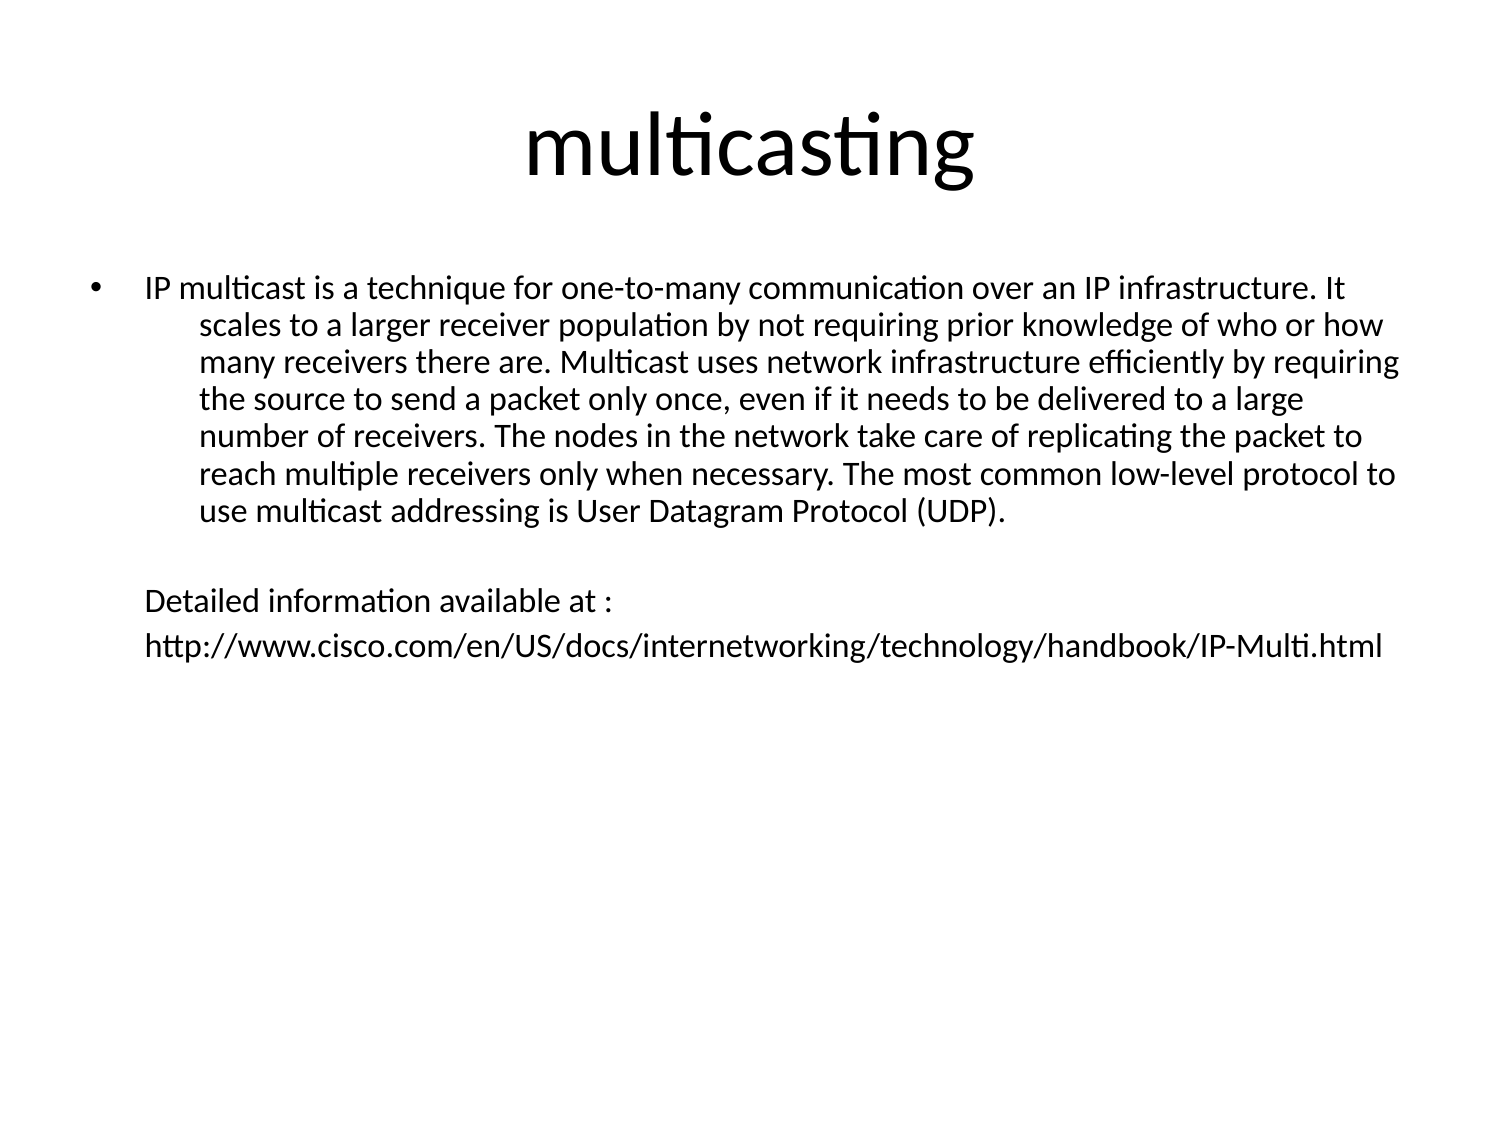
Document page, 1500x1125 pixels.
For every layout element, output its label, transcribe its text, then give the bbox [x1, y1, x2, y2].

title multicasting [75, 45, 1426, 233]
list IP multicast is a technique for one-to-many communication over an IP infrastructure. It scales to a larger receiver population by not requiring prior knowledge of who or how many receivers there are. Multicast uses network infrastructure efficiently by requiring the source to send a packet only once, even if it needs to be delivered to a large number of receivers. The nodes in the network take care of replicating the packet to reach multiple receivers only when necessary. The most common low-level protocol to use multicast addressing is User Datagram Protocol (UDP). Detailed information available at : http://www.cisco.com/en/US/docs/internetworking/technology/handbook/IP-Multi.html [75, 262, 1426, 700]
